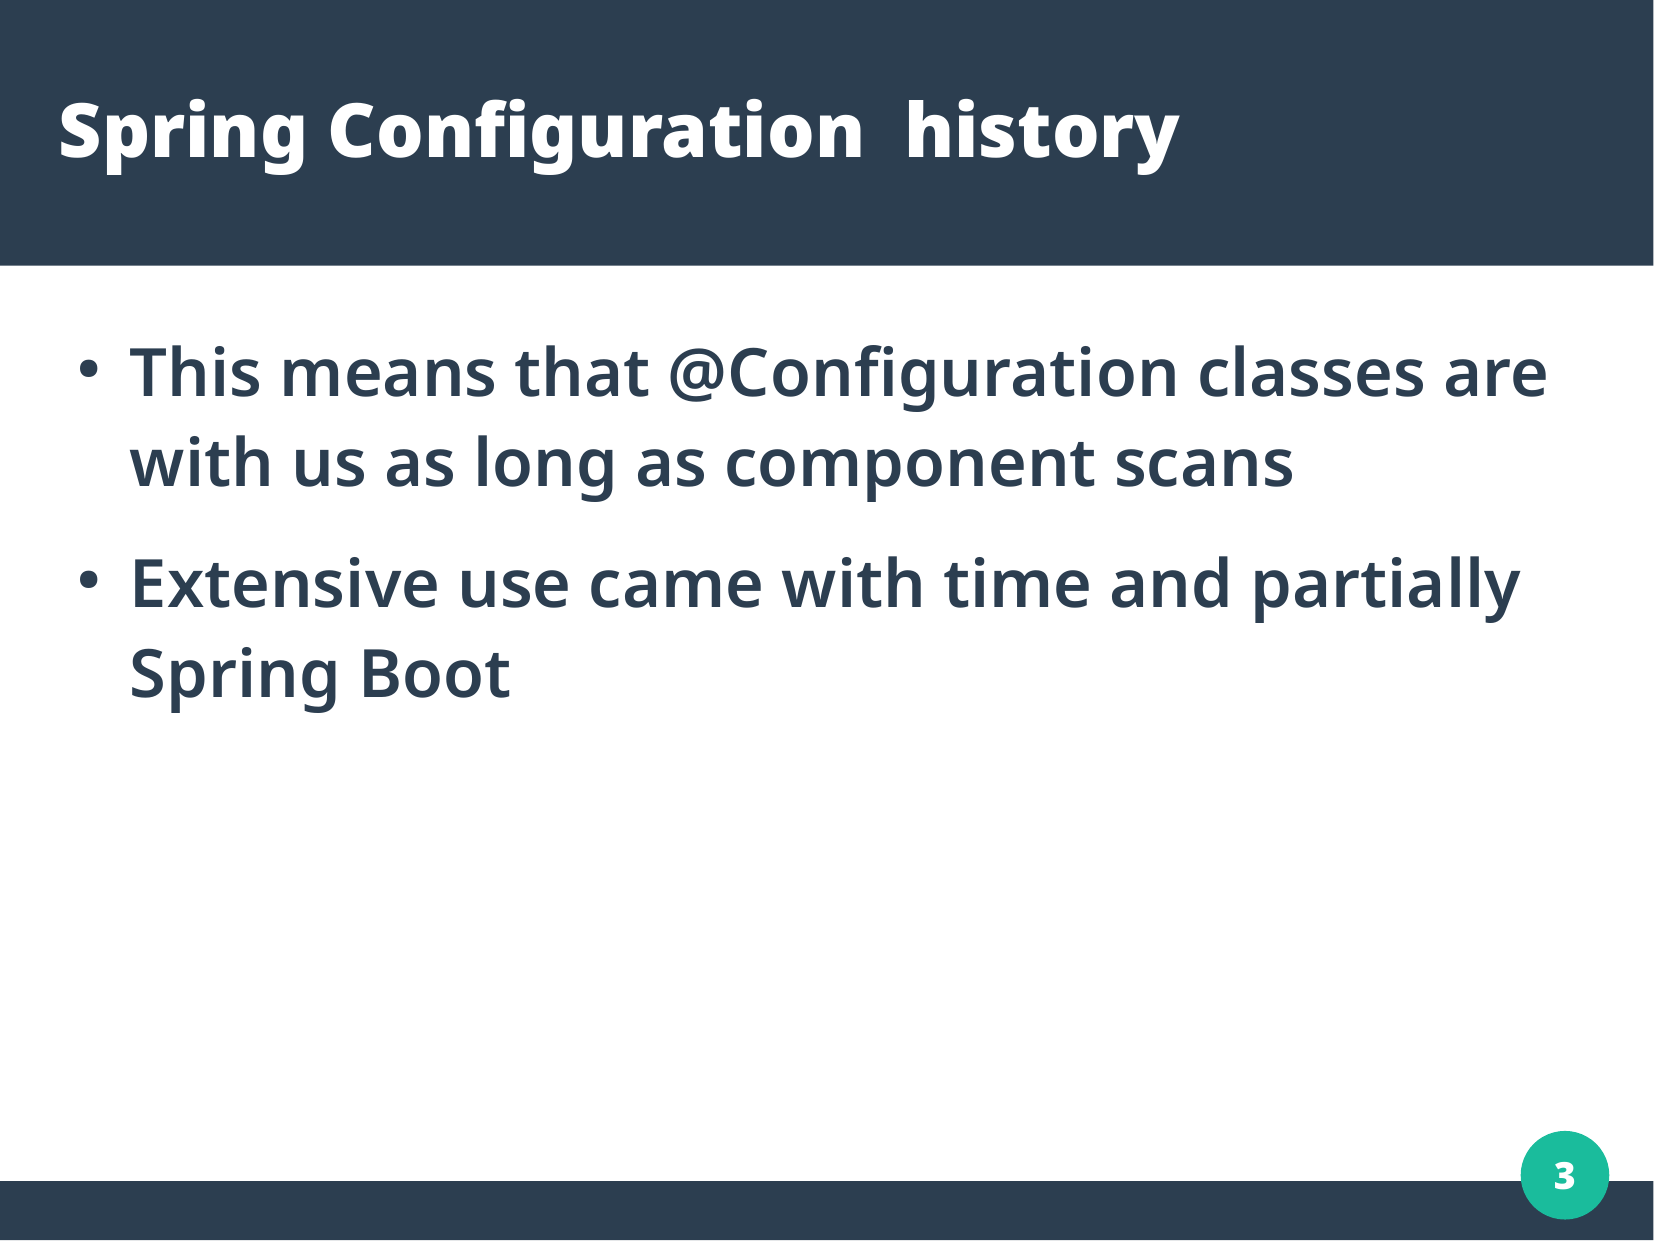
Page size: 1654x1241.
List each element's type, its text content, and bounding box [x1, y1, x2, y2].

list This means that @Configuration classes are with us as long as component scans Extensive use came with time and partially Spring Boot [59, 324, 1595, 1152]
title Spring Configuration history [59, 49, 1595, 207]
